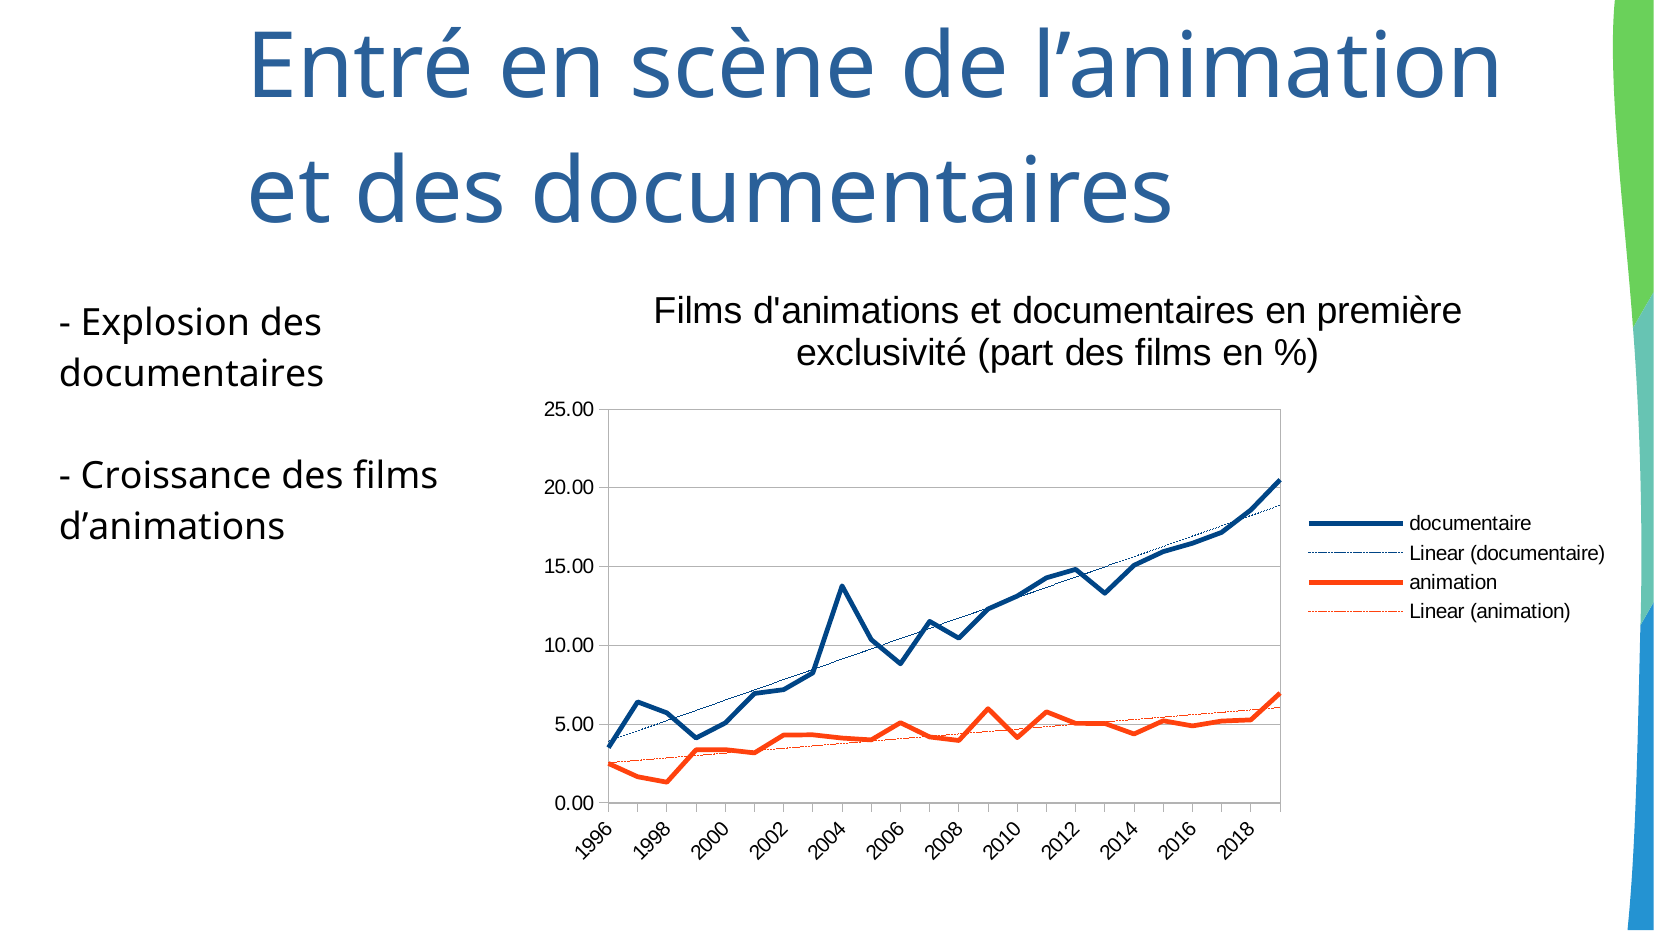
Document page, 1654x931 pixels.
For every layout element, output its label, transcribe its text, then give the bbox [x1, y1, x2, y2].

chart [521, 257, 1625, 878]
title Entré en scène de l’animation et des documentaires [104, 0, 1530, 250]
text_box - Explosion des documentaires - Croissance des films d’animations [59, 295, 473, 551]
